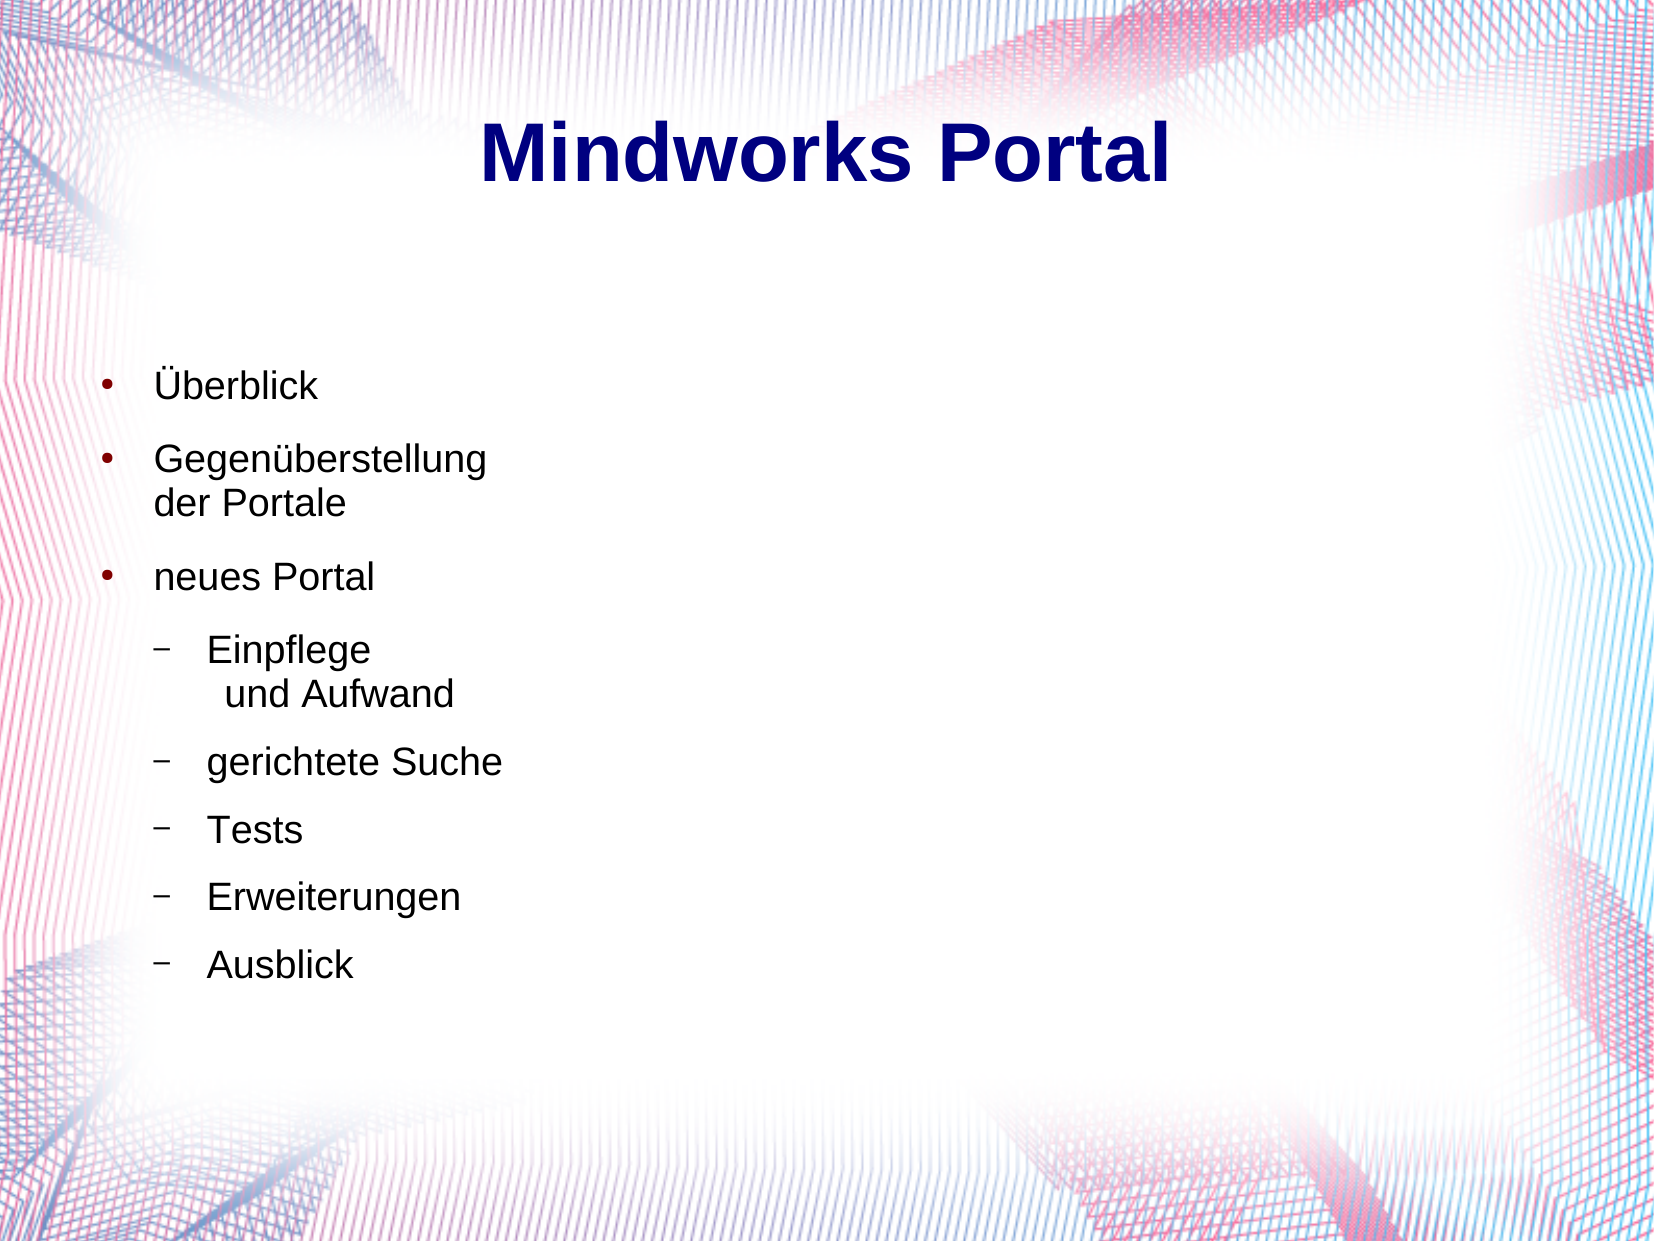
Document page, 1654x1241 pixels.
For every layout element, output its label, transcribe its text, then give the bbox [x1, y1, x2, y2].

title Mindworks Portal [82, 49, 1571, 257]
list Überblick Gegenüberstellung der Portale neues Portal Einpflege und Aufwand gerichtete Suche Tests Erweiterungen Ausblick [82, 290, 520, 1109]
picture [0, 0, 1654, 1241]
